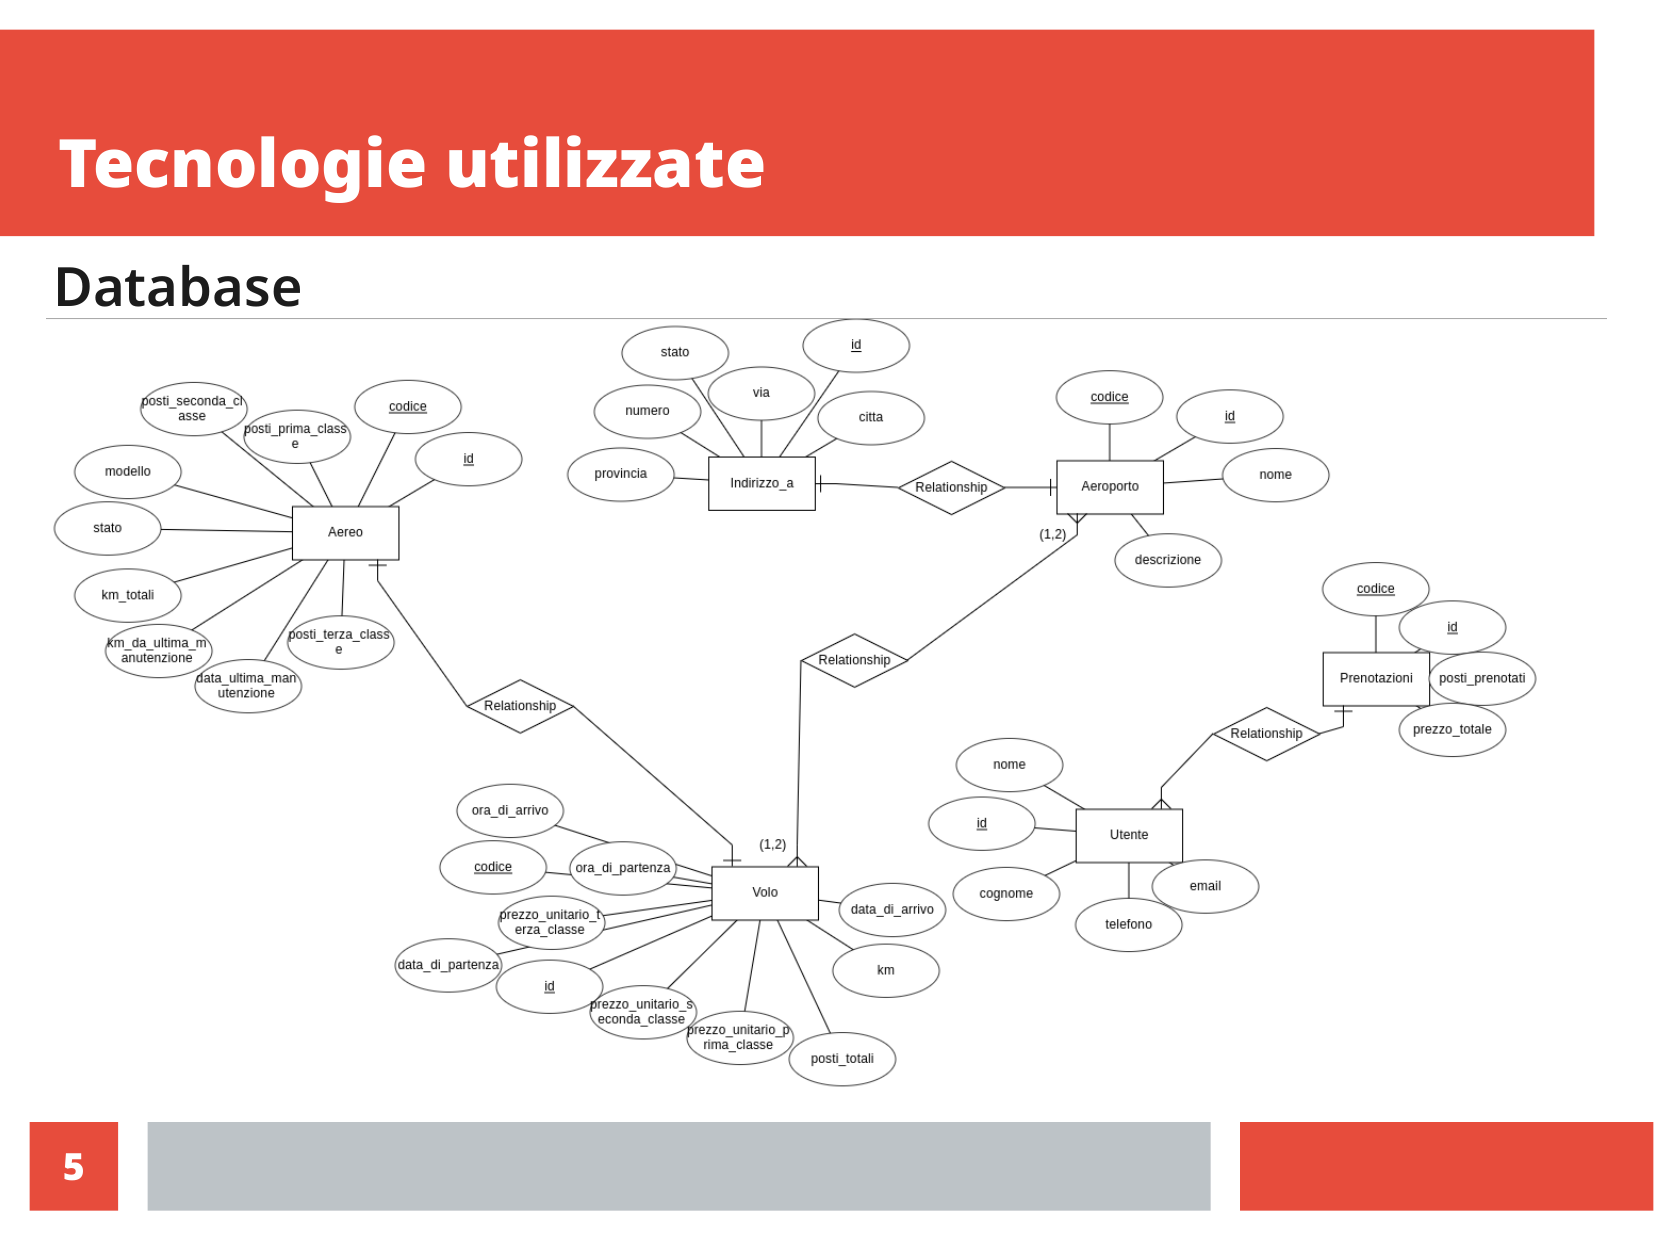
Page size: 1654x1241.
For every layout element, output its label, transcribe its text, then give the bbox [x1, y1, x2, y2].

list Database [53, 248, 1560, 318]
picture [46, 318, 1607, 1112]
title Tecnologie utilizzate [59, 59, 1595, 207]
